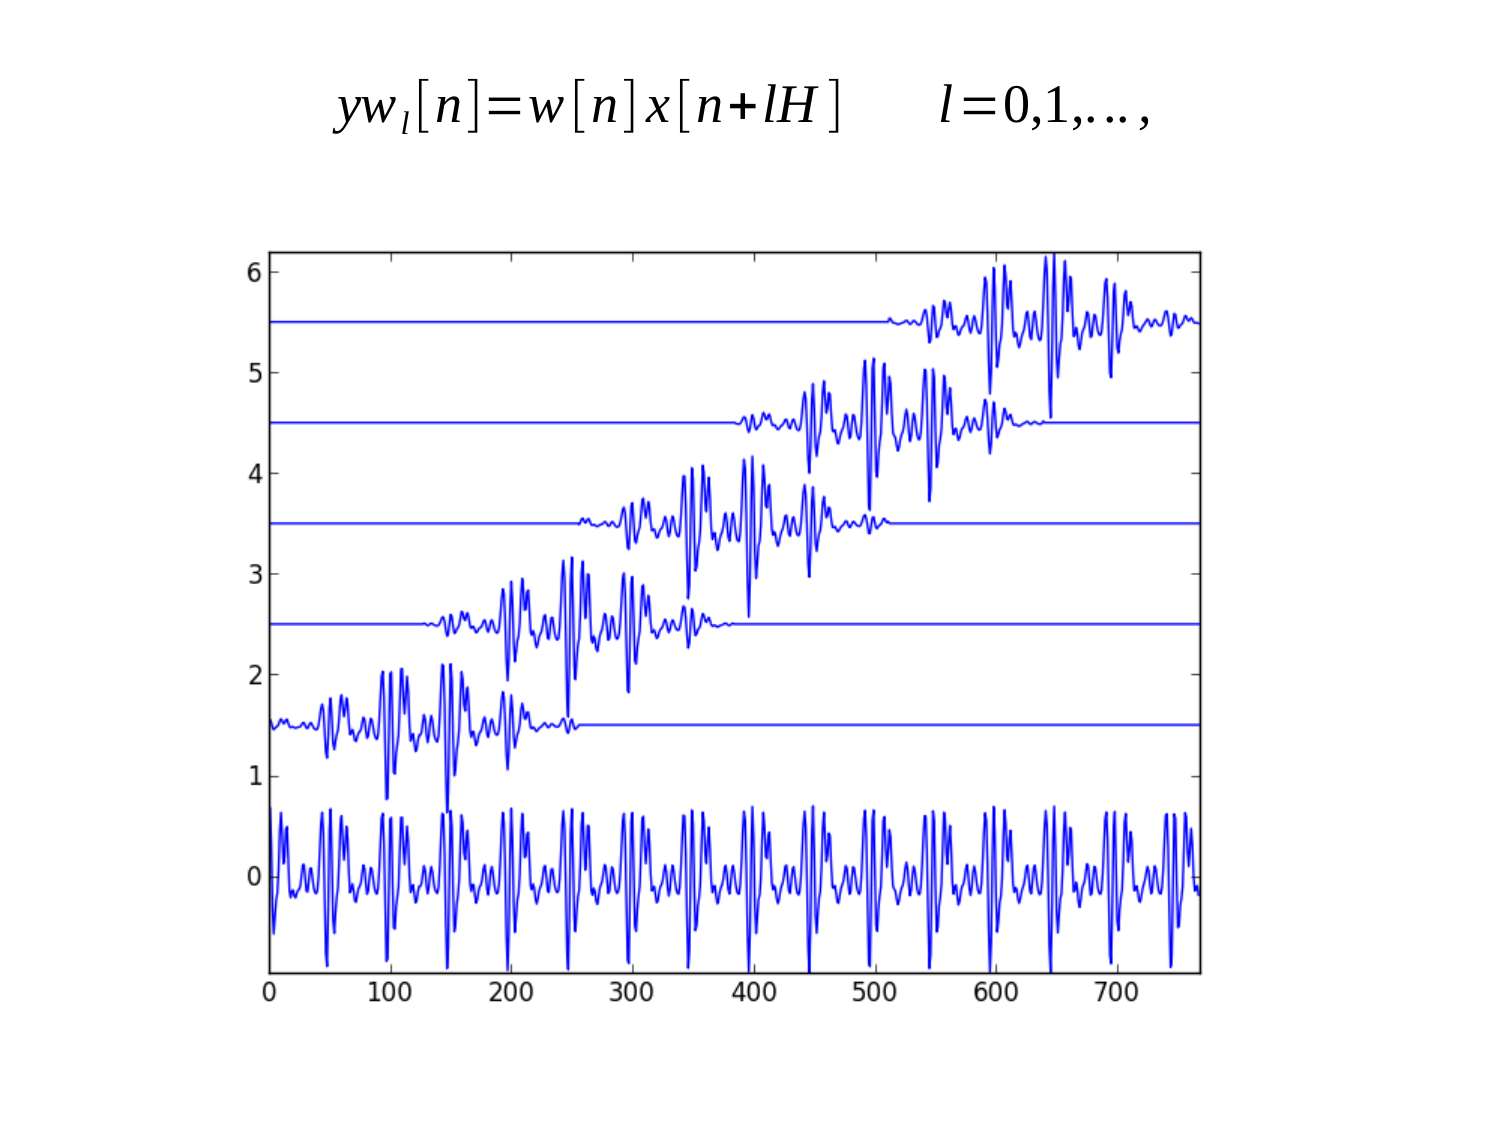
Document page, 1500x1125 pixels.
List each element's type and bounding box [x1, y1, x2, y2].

picture [119, 162, 1320, 1063]
chart [324, 73, 1159, 142]
